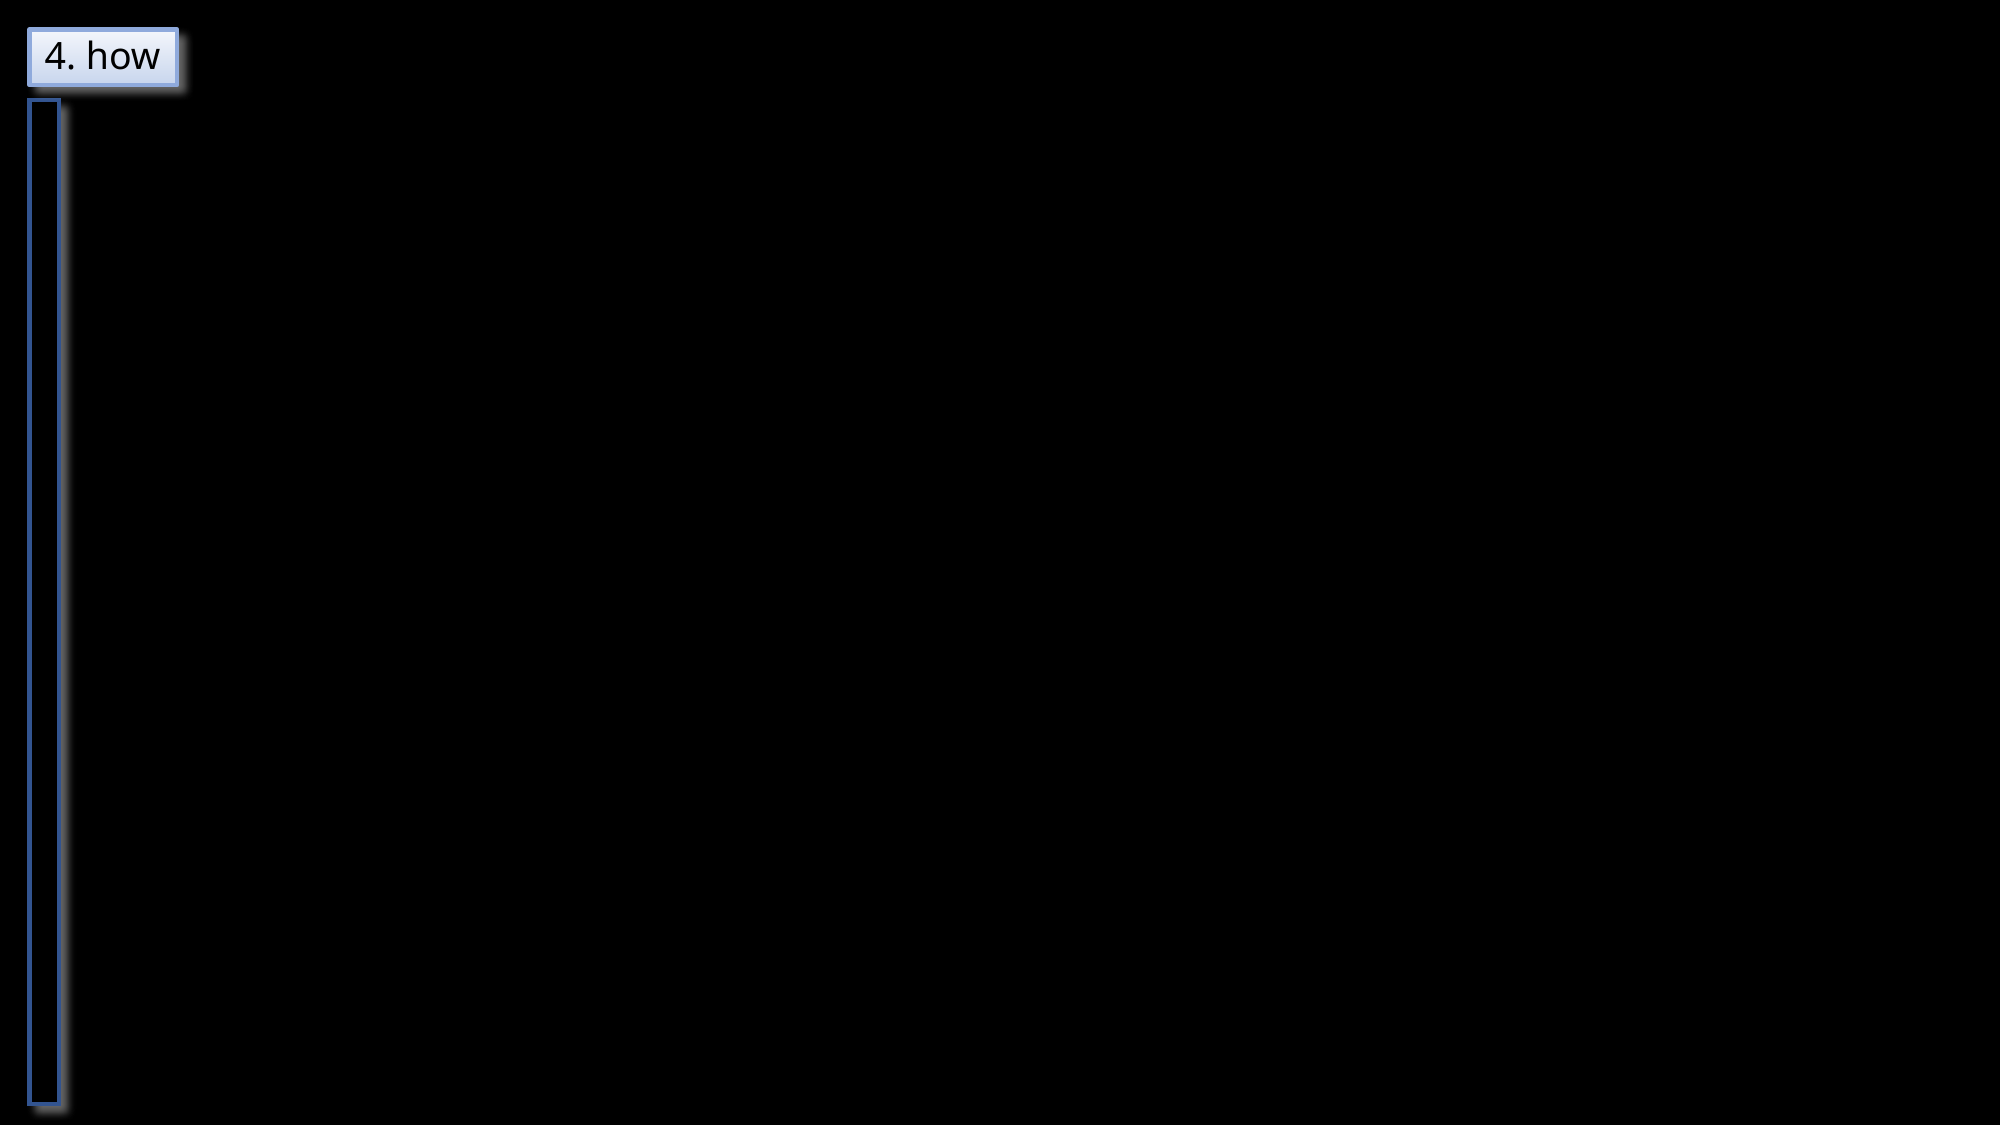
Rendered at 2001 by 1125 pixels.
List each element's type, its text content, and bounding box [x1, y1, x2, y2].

title 4. how [29, 29, 178, 86]
text_box [29, 100, 60, 1105]
